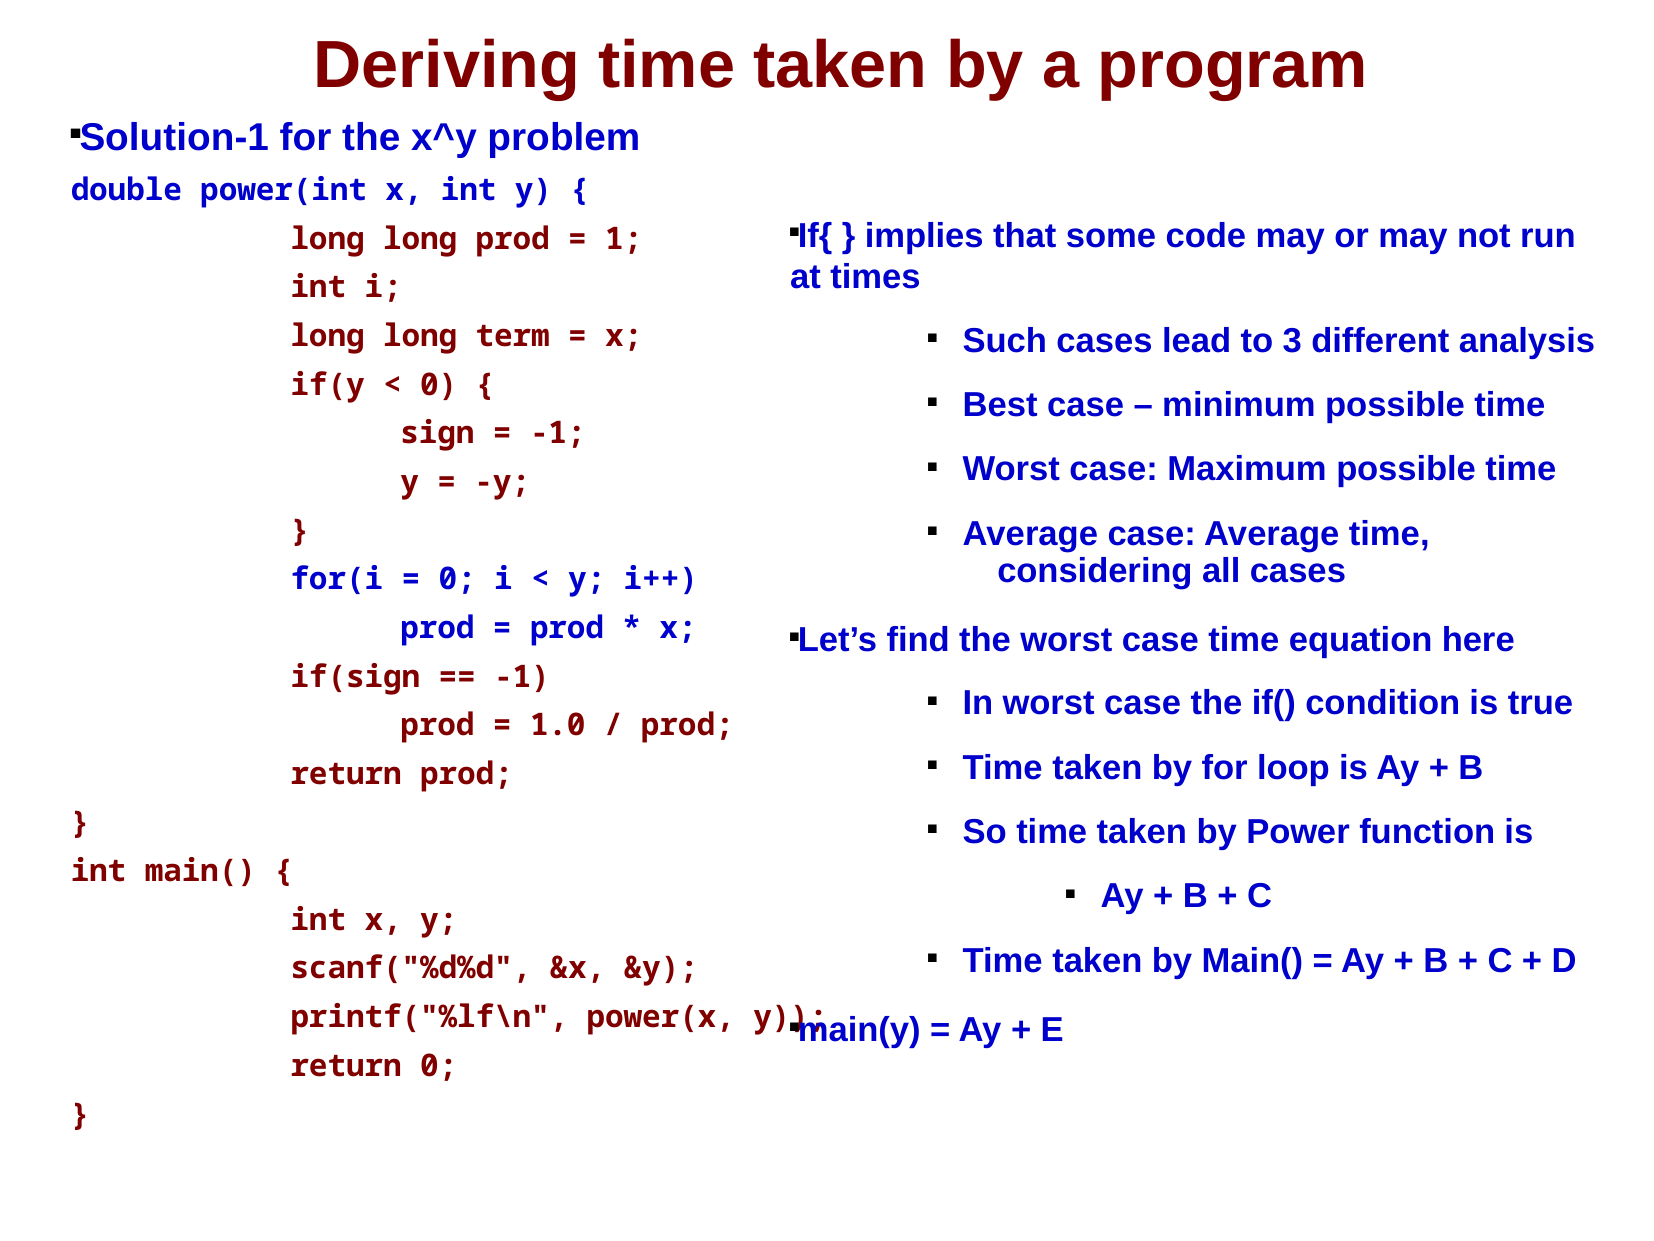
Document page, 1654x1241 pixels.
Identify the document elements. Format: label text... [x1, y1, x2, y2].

list Solution-1 for the x^y problem double power(int x, int y) { long long prod = 1; int i; long long term = x; if(y < 0) { sign = -1; y = -y; } for(i = 0; i < y; i++) prod = prod * x; if(sign == -1) prod = 1.0 / prod; return prod; } int main() { int x, y; scanf("%d%d", &x, &y); printf("%lf\n", power(x, y)); return 0; } [70, 111, 881, 1139]
title Deriving time taken by a program [97, 20, 1586, 102]
list If{ } implies that some code may or may not run at times Such cases lead to 3 different analysis Best case – minimum possible time Worst case: Maximum possible time Average case: Average time, considering all cases Let’s find the worst case time equation here In worst case the if() condition is true Time taken by for loop is Ay + B So time taken by Power function is Ay + B + C Time taken by Main() = Ay + B + C + D main(y) = Ay + E [790, 212, 1600, 1139]
